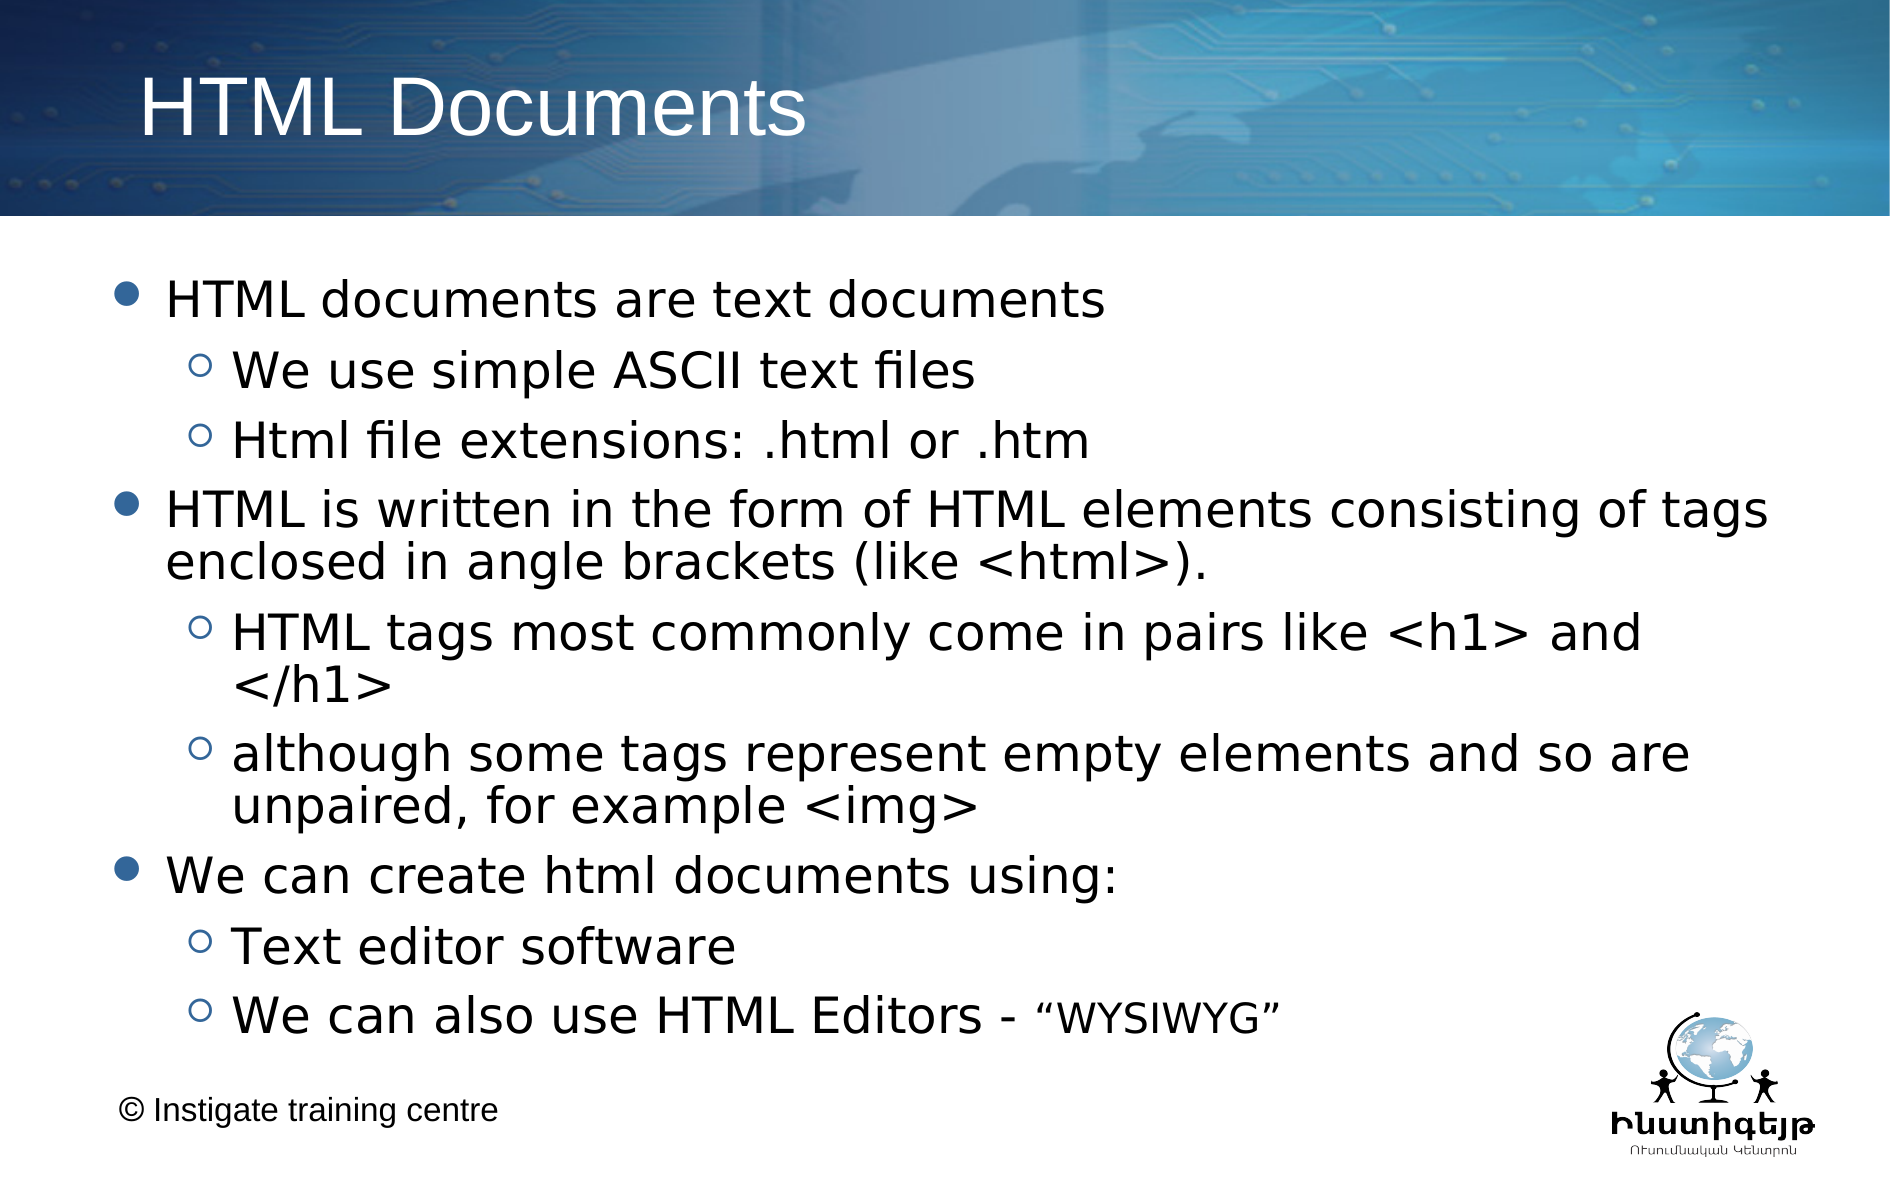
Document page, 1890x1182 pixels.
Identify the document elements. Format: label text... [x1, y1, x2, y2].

picture [1612, 1012, 1815, 1157]
picture [0, 0, 1890, 216]
list HTML documents are text documents We use simple ASCII text files Html file extensions: .html or .htm HTML is written in the form of HTML elements consisting of tags enclosed in angle brackets (like <html>). HTML tags most commonly come in pairs like <h1> and </h1> although some tags represent empty elements and so are unpaired, for example <img> We can create html documents using: Text editor software We can also use HTML Editors - “WYSIWYG” [110, 276, 1801, 306]
